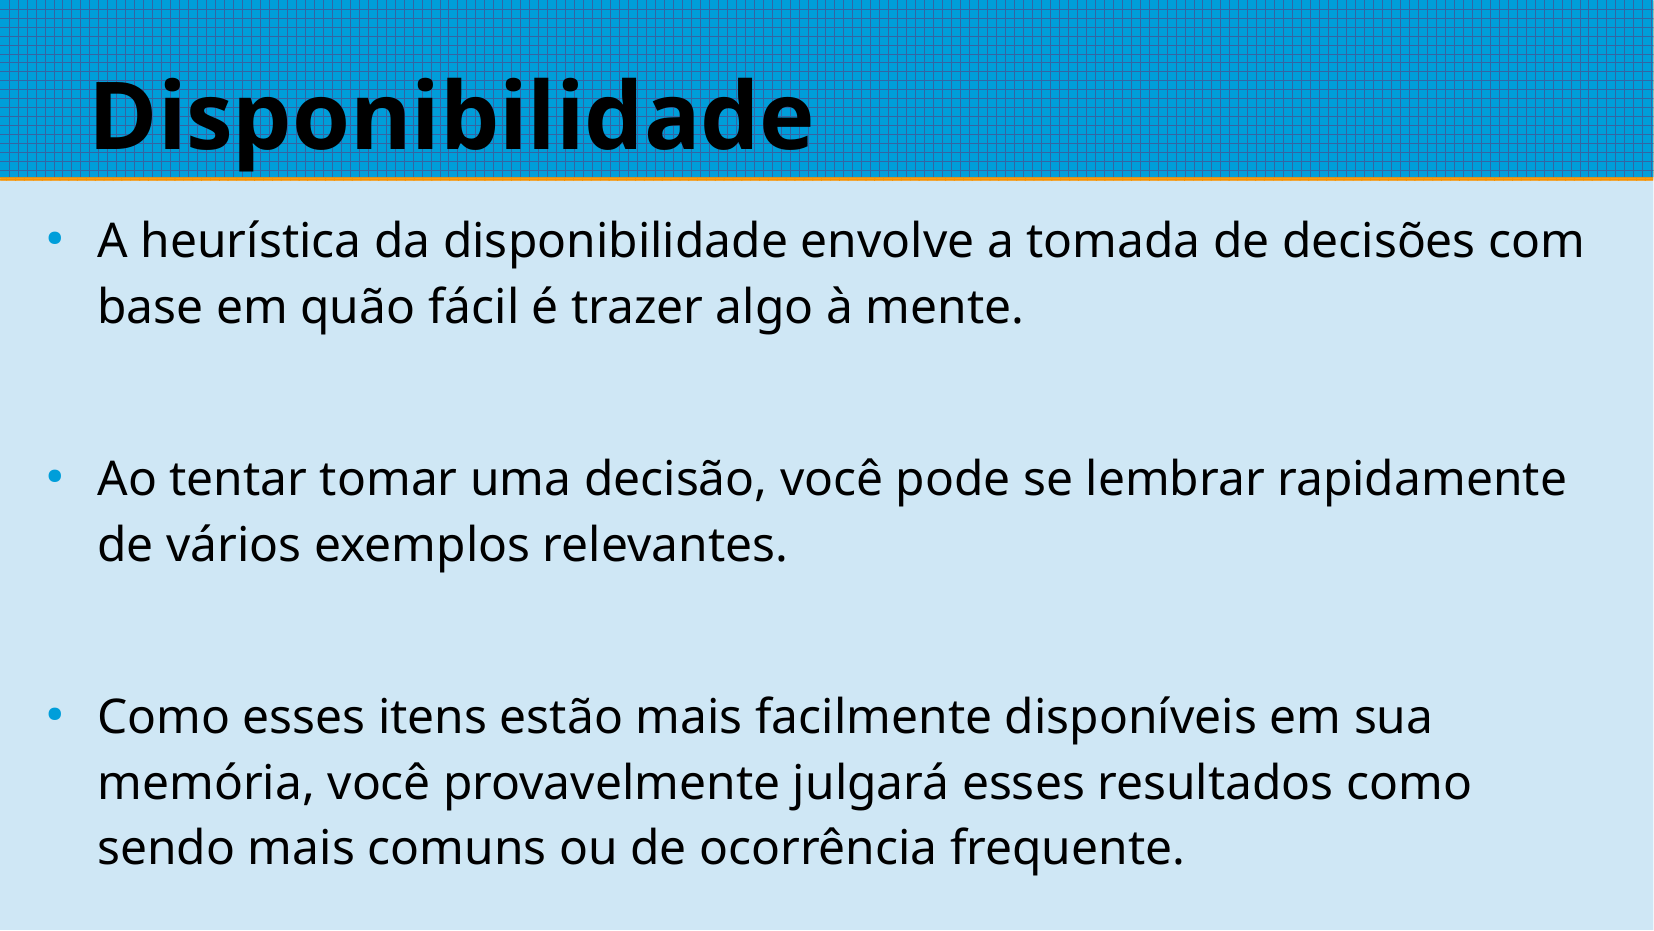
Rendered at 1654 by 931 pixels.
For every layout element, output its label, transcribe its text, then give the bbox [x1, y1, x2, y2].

title Disponibilidade [88, 14, 1565, 178]
list A heurística da disponibilidade envolve a tomada de decisões com base em quão fácil é trazer algo à mente. Ao tentar tomar uma decisão, você pode se lembrar rapidamente de vários exemplos relevantes. Como esses itens estão mais facilmente disponíveis em sua memória, você provavelmente julgará esses resultados como sendo mais comuns ou de ocorrência frequente. [29, 206, 1625, 886]
